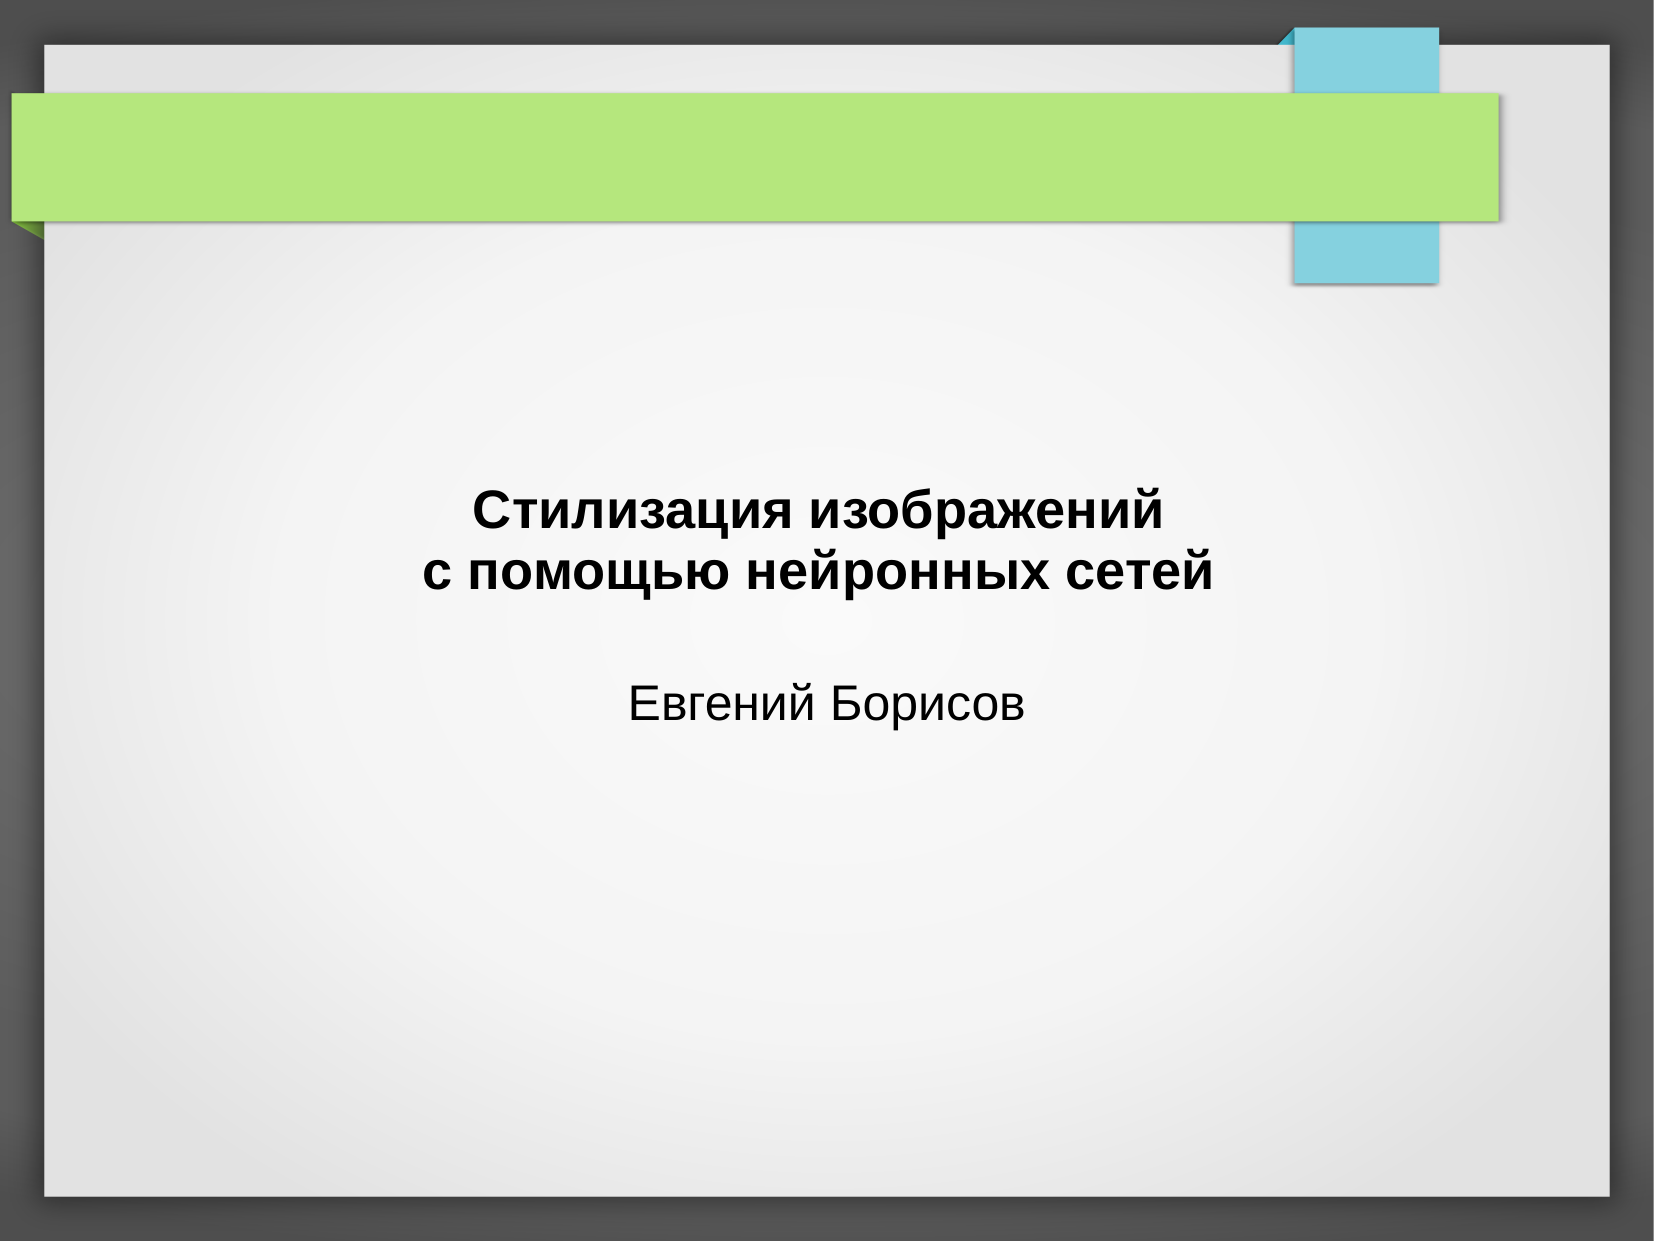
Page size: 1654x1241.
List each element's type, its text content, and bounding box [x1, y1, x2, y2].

picture [0, 0, 1654, 1241]
subtitle Стилизация изображений с помощью нейронных сетей Евгений Борисов [82, 290, 1571, 1010]
